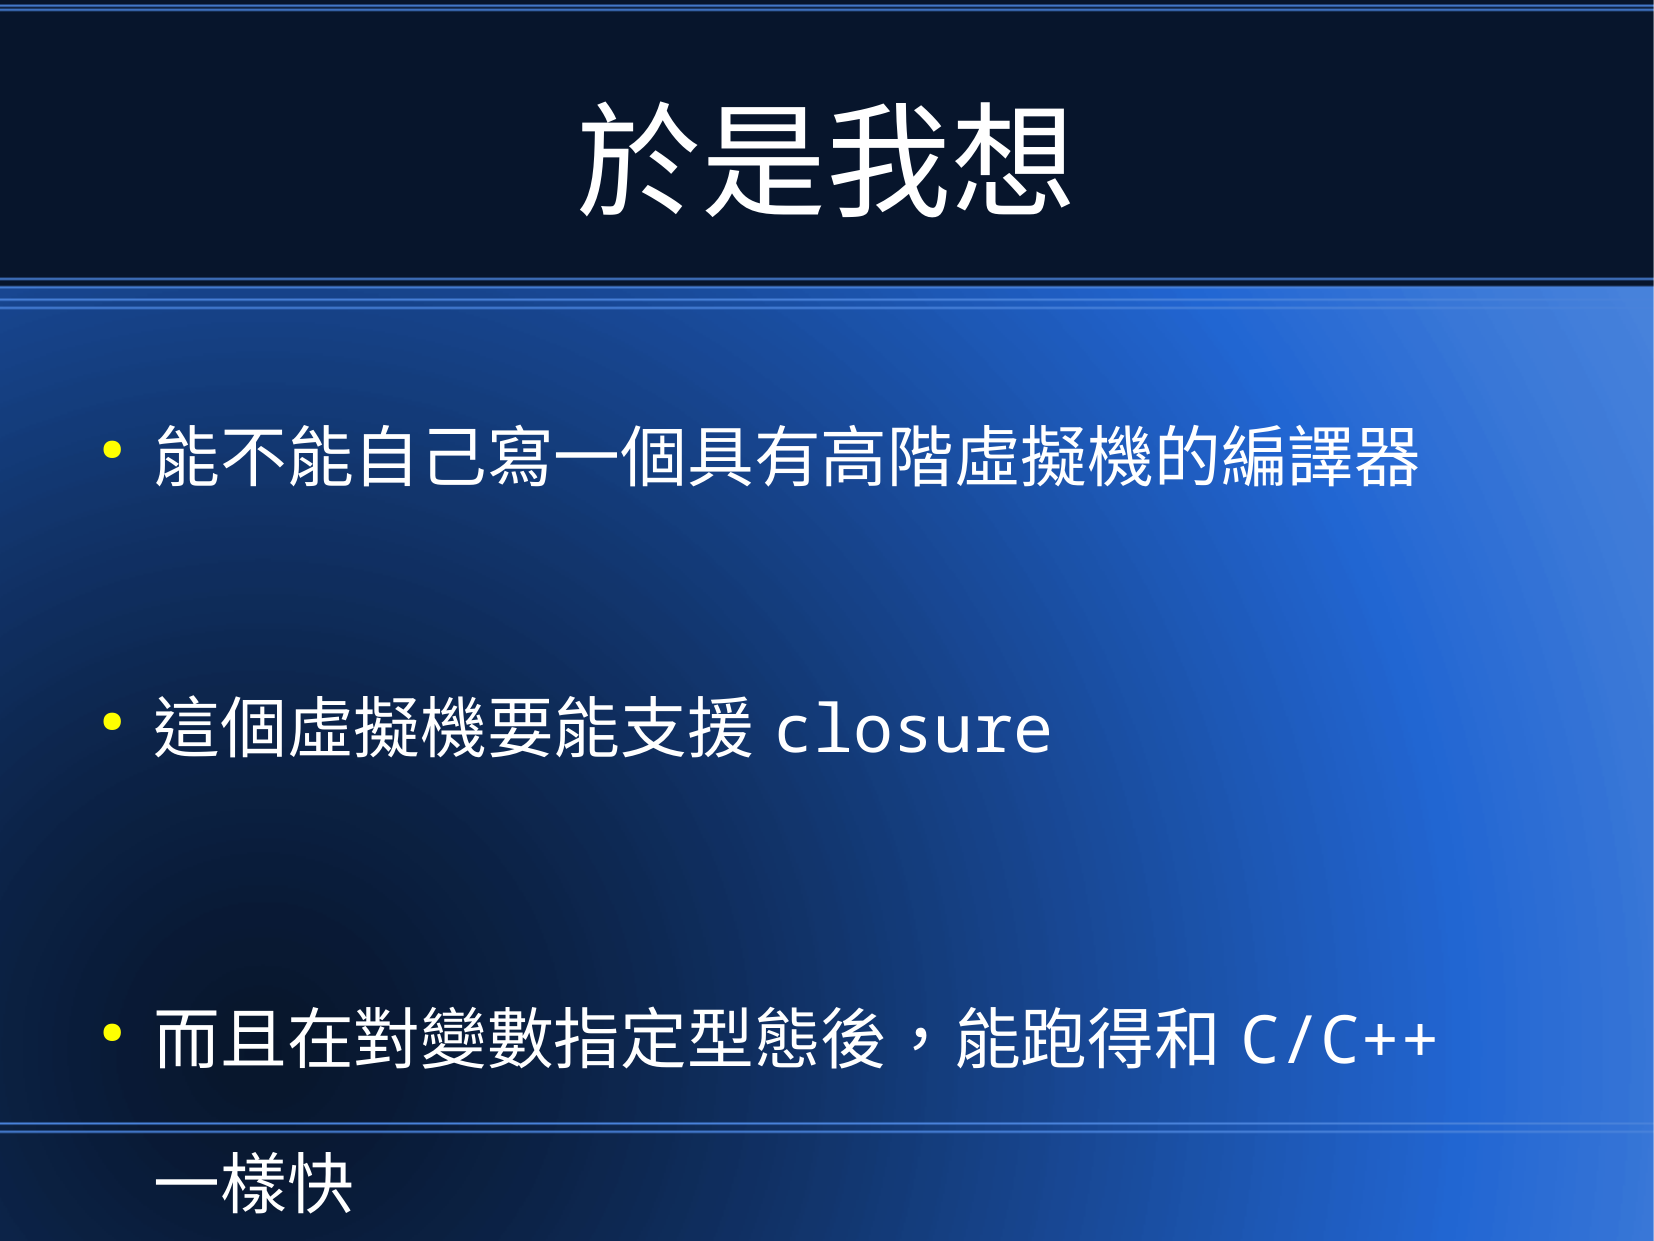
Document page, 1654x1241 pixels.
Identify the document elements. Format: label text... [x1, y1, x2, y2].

list 能不能自己寫一個具有高階虛擬機的編譯器 這個虛擬機要能支援closure 而且在對變數指定型態後，能跑得和C/C++ 一樣快 [82, 355, 1571, 1241]
title 於是我想 [82, 49, 1571, 257]
picture [0, 0, 1654, 1241]
